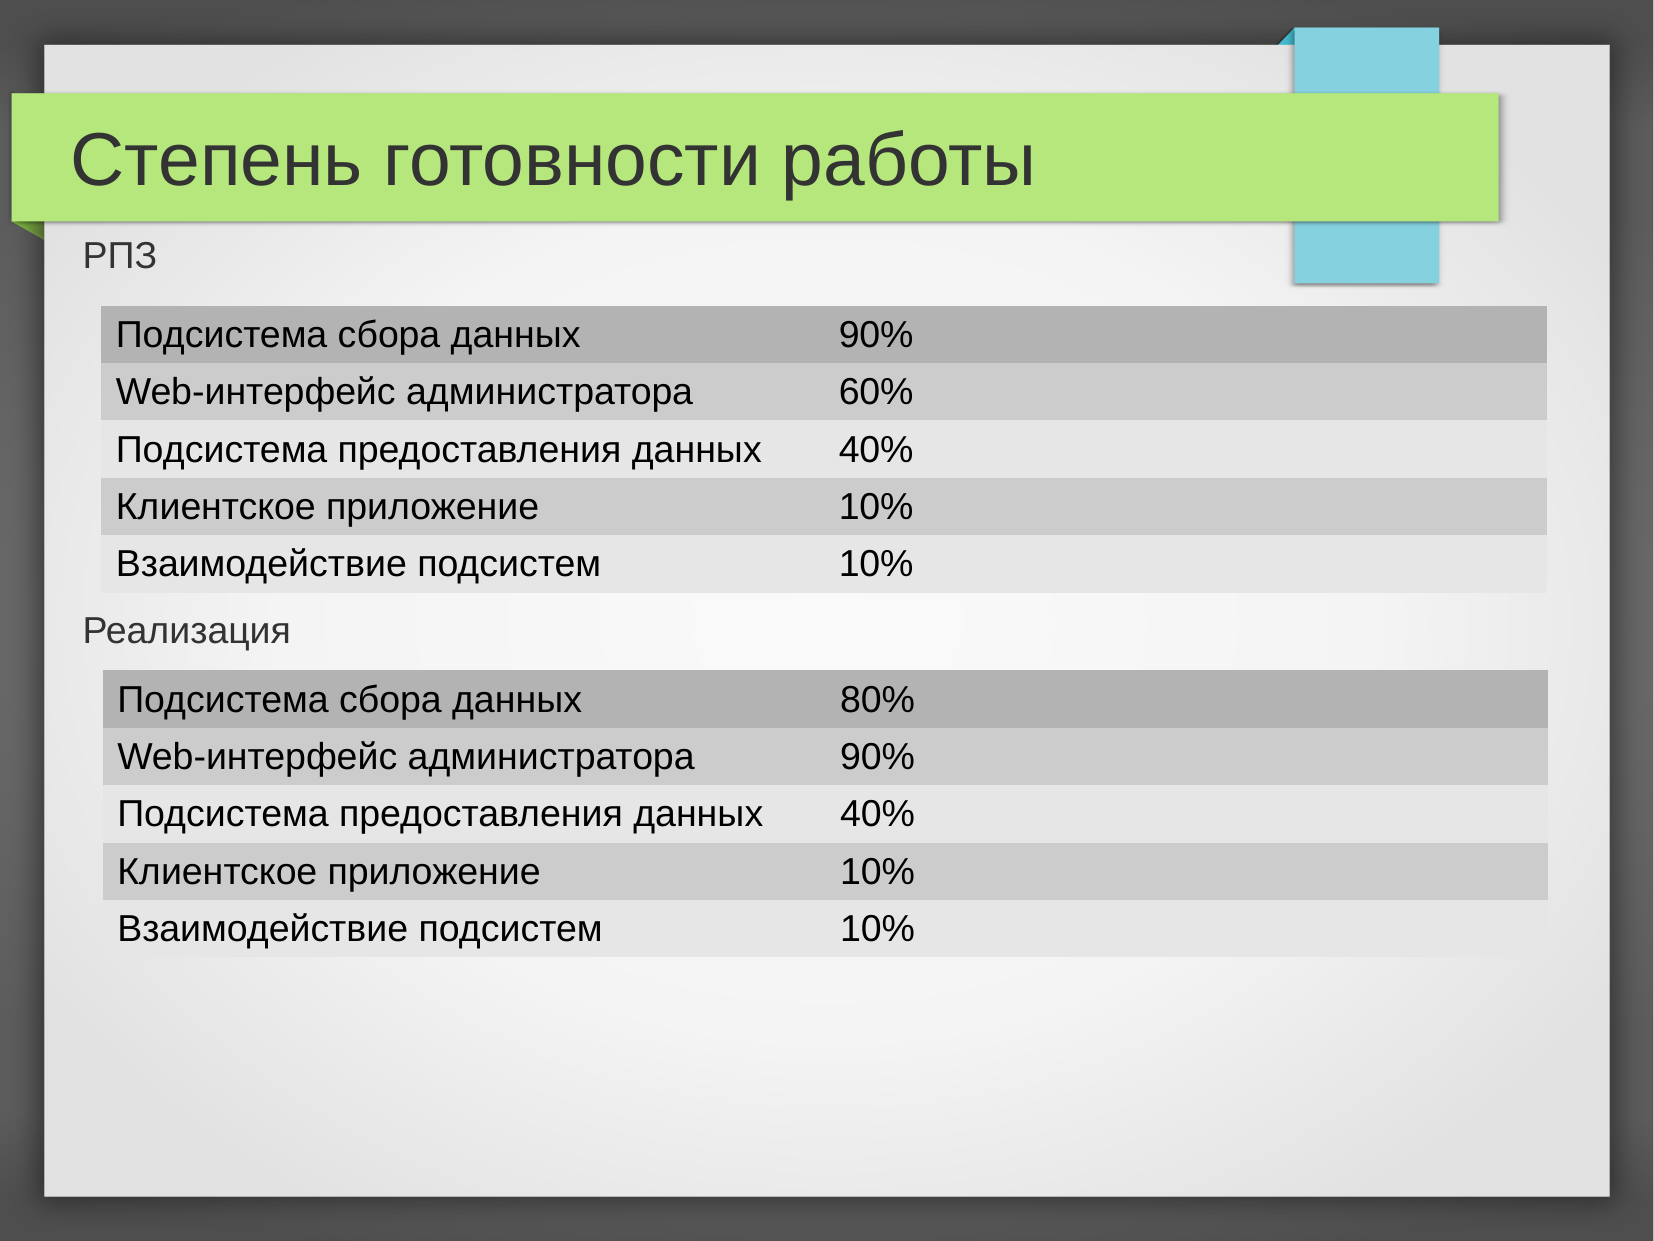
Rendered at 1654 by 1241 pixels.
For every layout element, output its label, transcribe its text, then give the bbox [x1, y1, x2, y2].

table_cell 90% [825, 728, 1548, 785]
table_cell Клиентское приложение [103, 843, 825, 900]
title РПЗ [82, 227, 1571, 284]
table_cell Web-интерфейс администратора [103, 728, 825, 785]
table_cell 10% [825, 843, 1548, 900]
table_cell Клиентское приложение [101, 478, 824, 535]
title Реализация [82, 602, 1571, 658]
table_header 90% [824, 306, 1547, 363]
table_header Подсистема сбора данных [103, 670, 825, 728]
table_cell 10% [824, 478, 1547, 535]
table_header 80% [825, 670, 1548, 728]
picture [0, 0, 1654, 1241]
table_cell Подсистема предоставления данных [101, 420, 824, 478]
table_header Подсистема сбора данных [101, 306, 824, 363]
table_cell Подсистема предоставления данных [103, 785, 825, 843]
title Степень готовности работы [70, 106, 1229, 213]
table_cell 10% [824, 535, 1547, 593]
table_cell Взаимодействие подсистем [101, 535, 824, 593]
table_cell Взаимодействие подсистем [103, 900, 825, 957]
table_cell 60% [824, 363, 1547, 420]
table_cell Web-интерфейс администратора [101, 363, 824, 420]
table_cell 10% [825, 900, 1548, 957]
table_cell 40% [824, 420, 1547, 478]
table_cell 40% [825, 785, 1548, 843]
